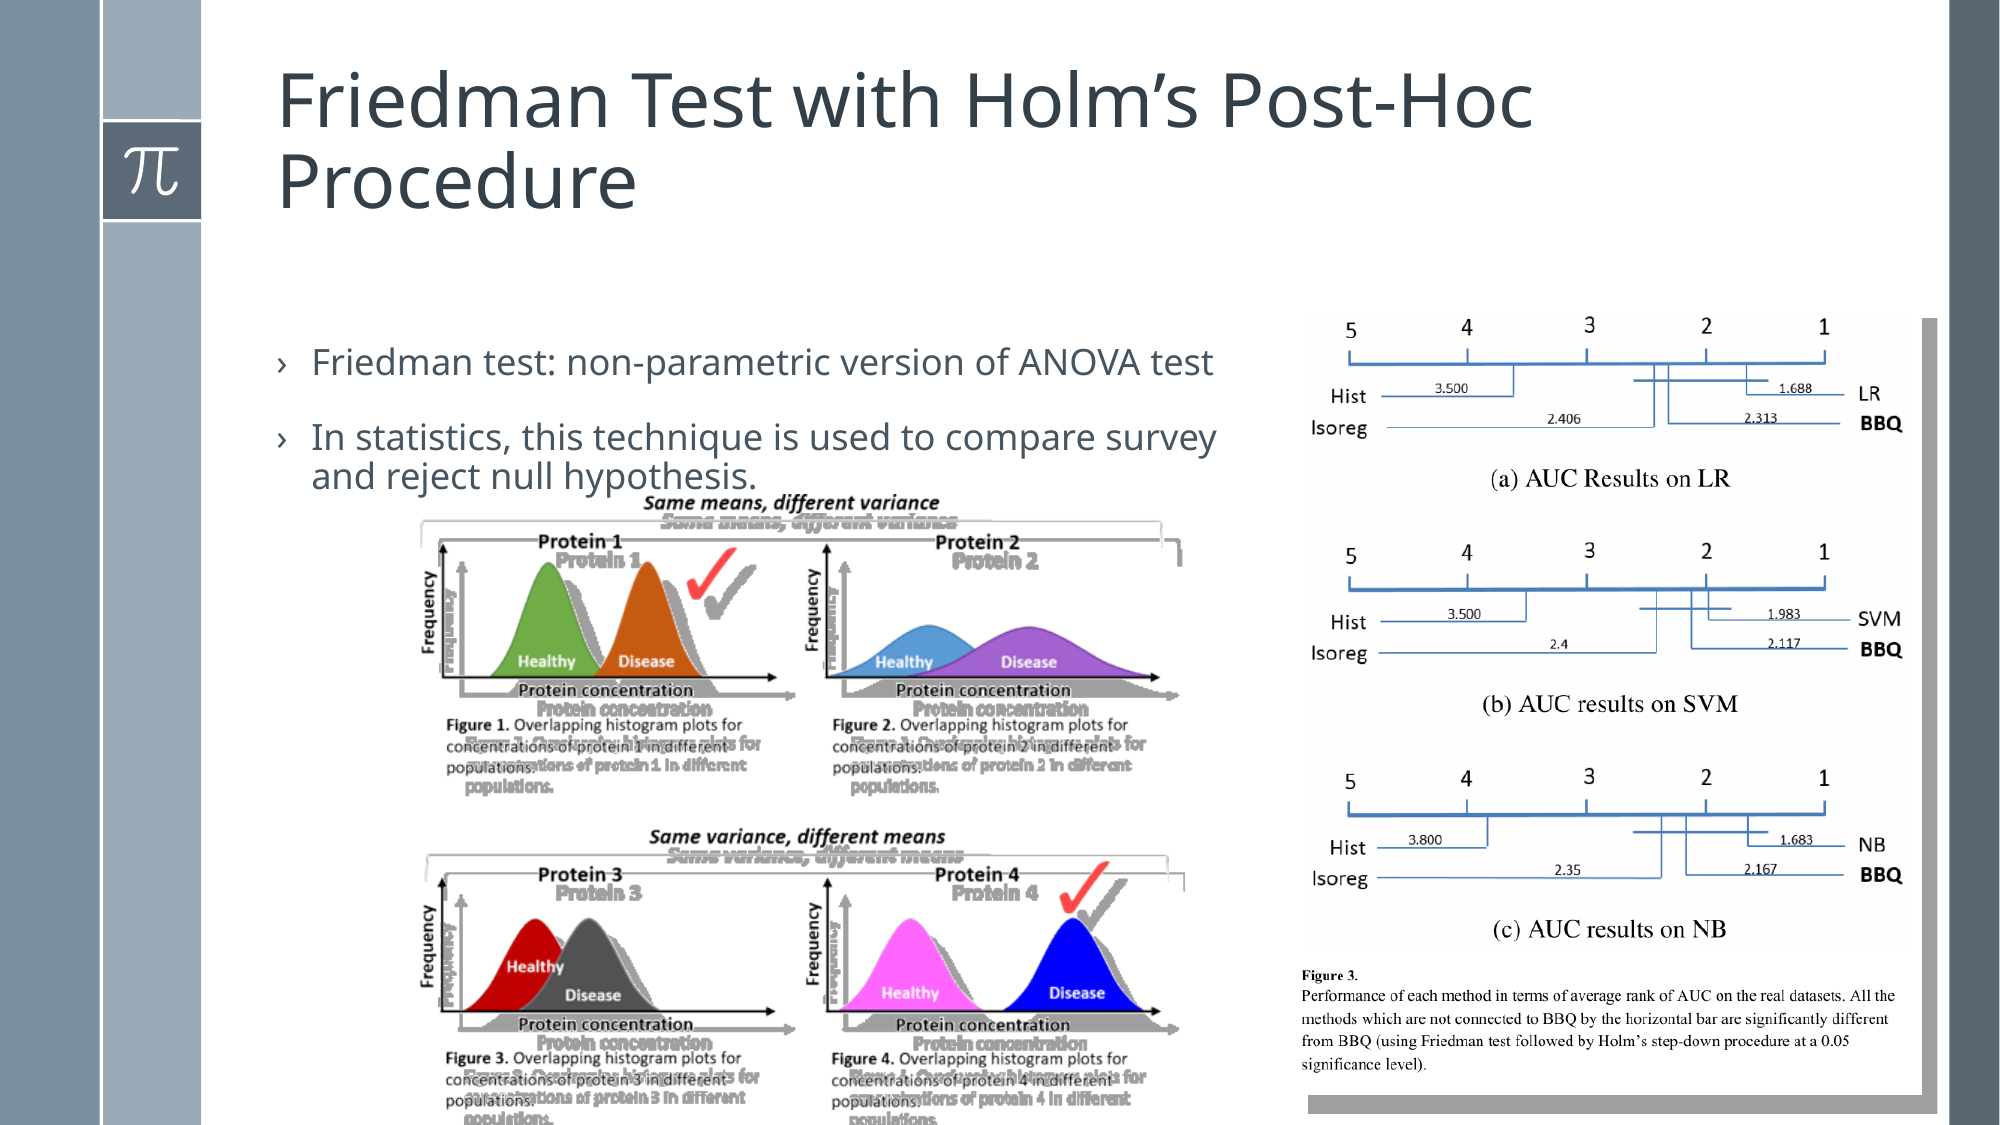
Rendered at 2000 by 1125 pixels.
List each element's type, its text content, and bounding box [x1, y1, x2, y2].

picture [1290, 299, 1922, 1096]
text_box Friedman Test with Holm’s Post-Hoc Procedure [261, 29, 1867, 233]
text_box Friedman test: non-parametric version of ANOVA test In statistics, this technique is used to compare survey and reject null hypothesis. [261, 262, 1291, 510]
picture [420, 494, 1169, 1111]
